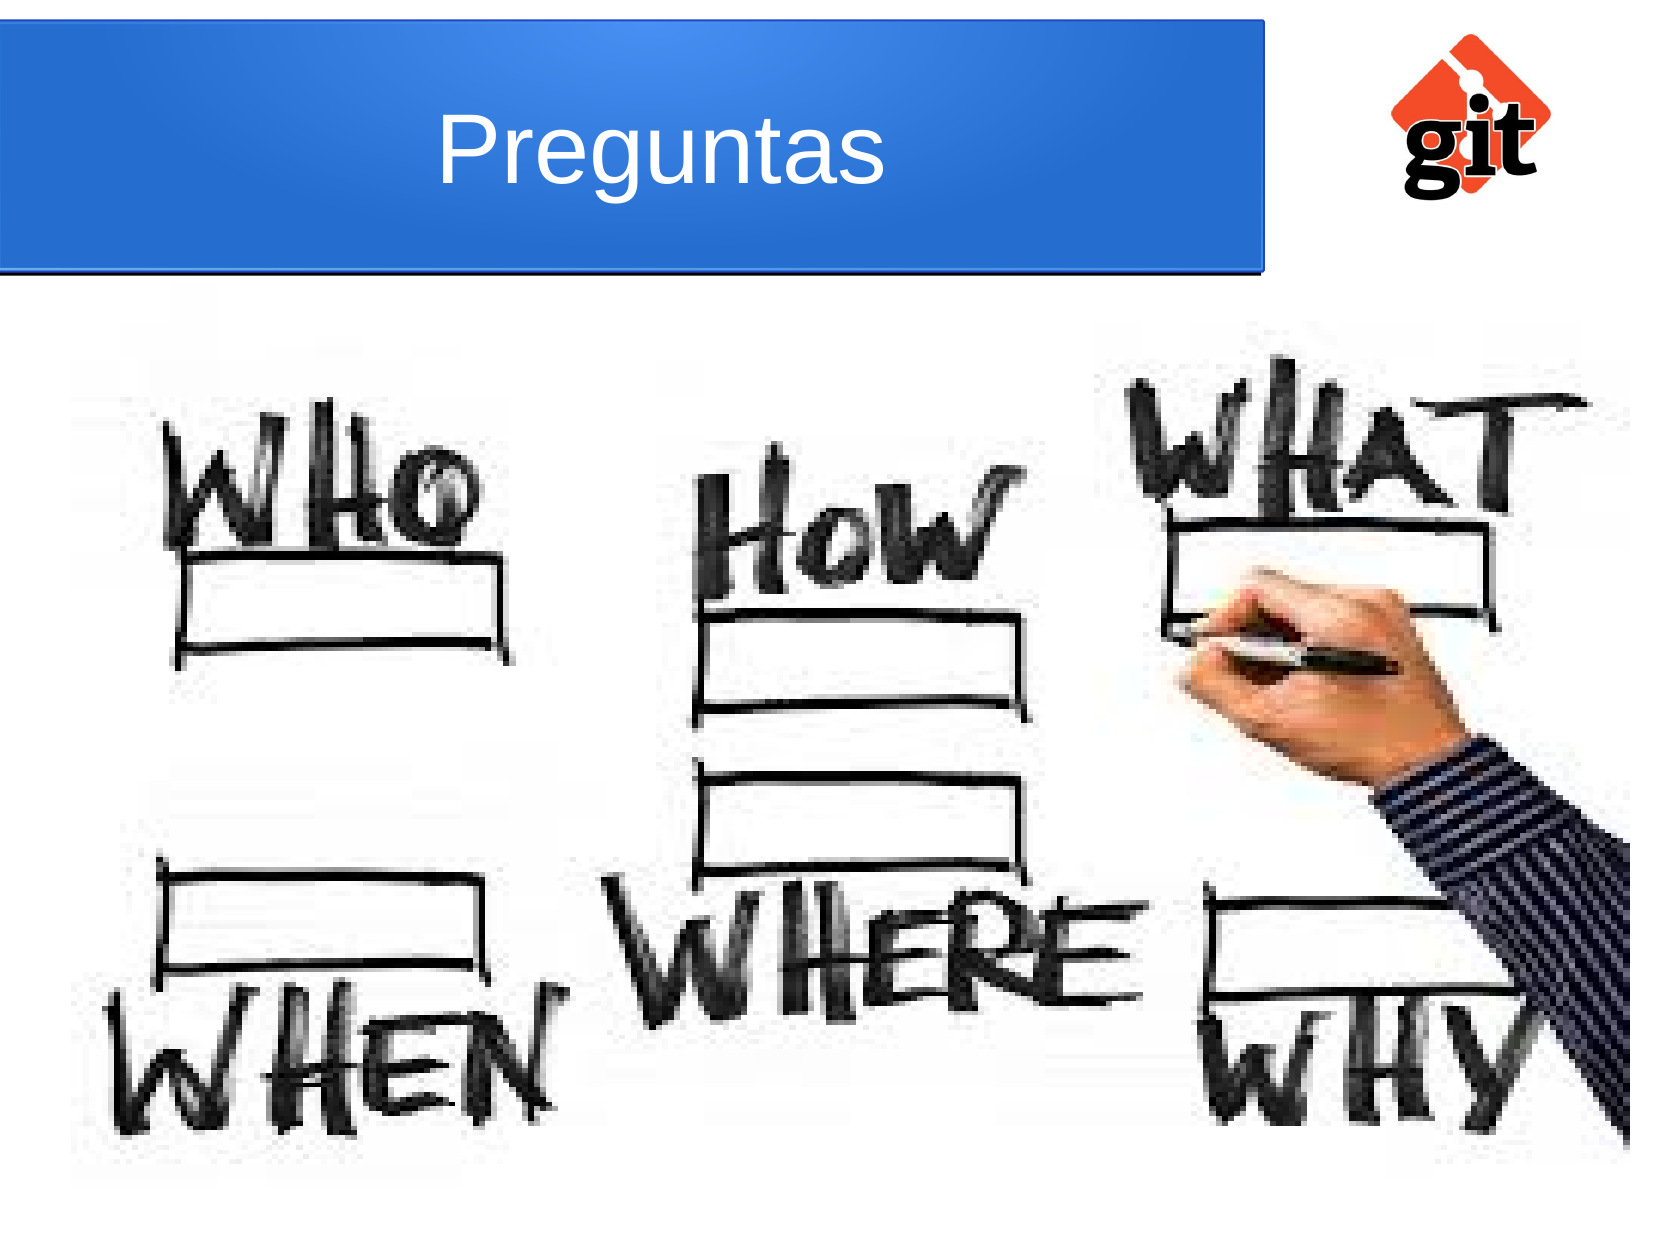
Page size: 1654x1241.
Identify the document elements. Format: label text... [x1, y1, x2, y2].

title Preguntas [82, 37, 1241, 260]
picture [23, 283, 1630, 1198]
picture [1387, 34, 1554, 201]
